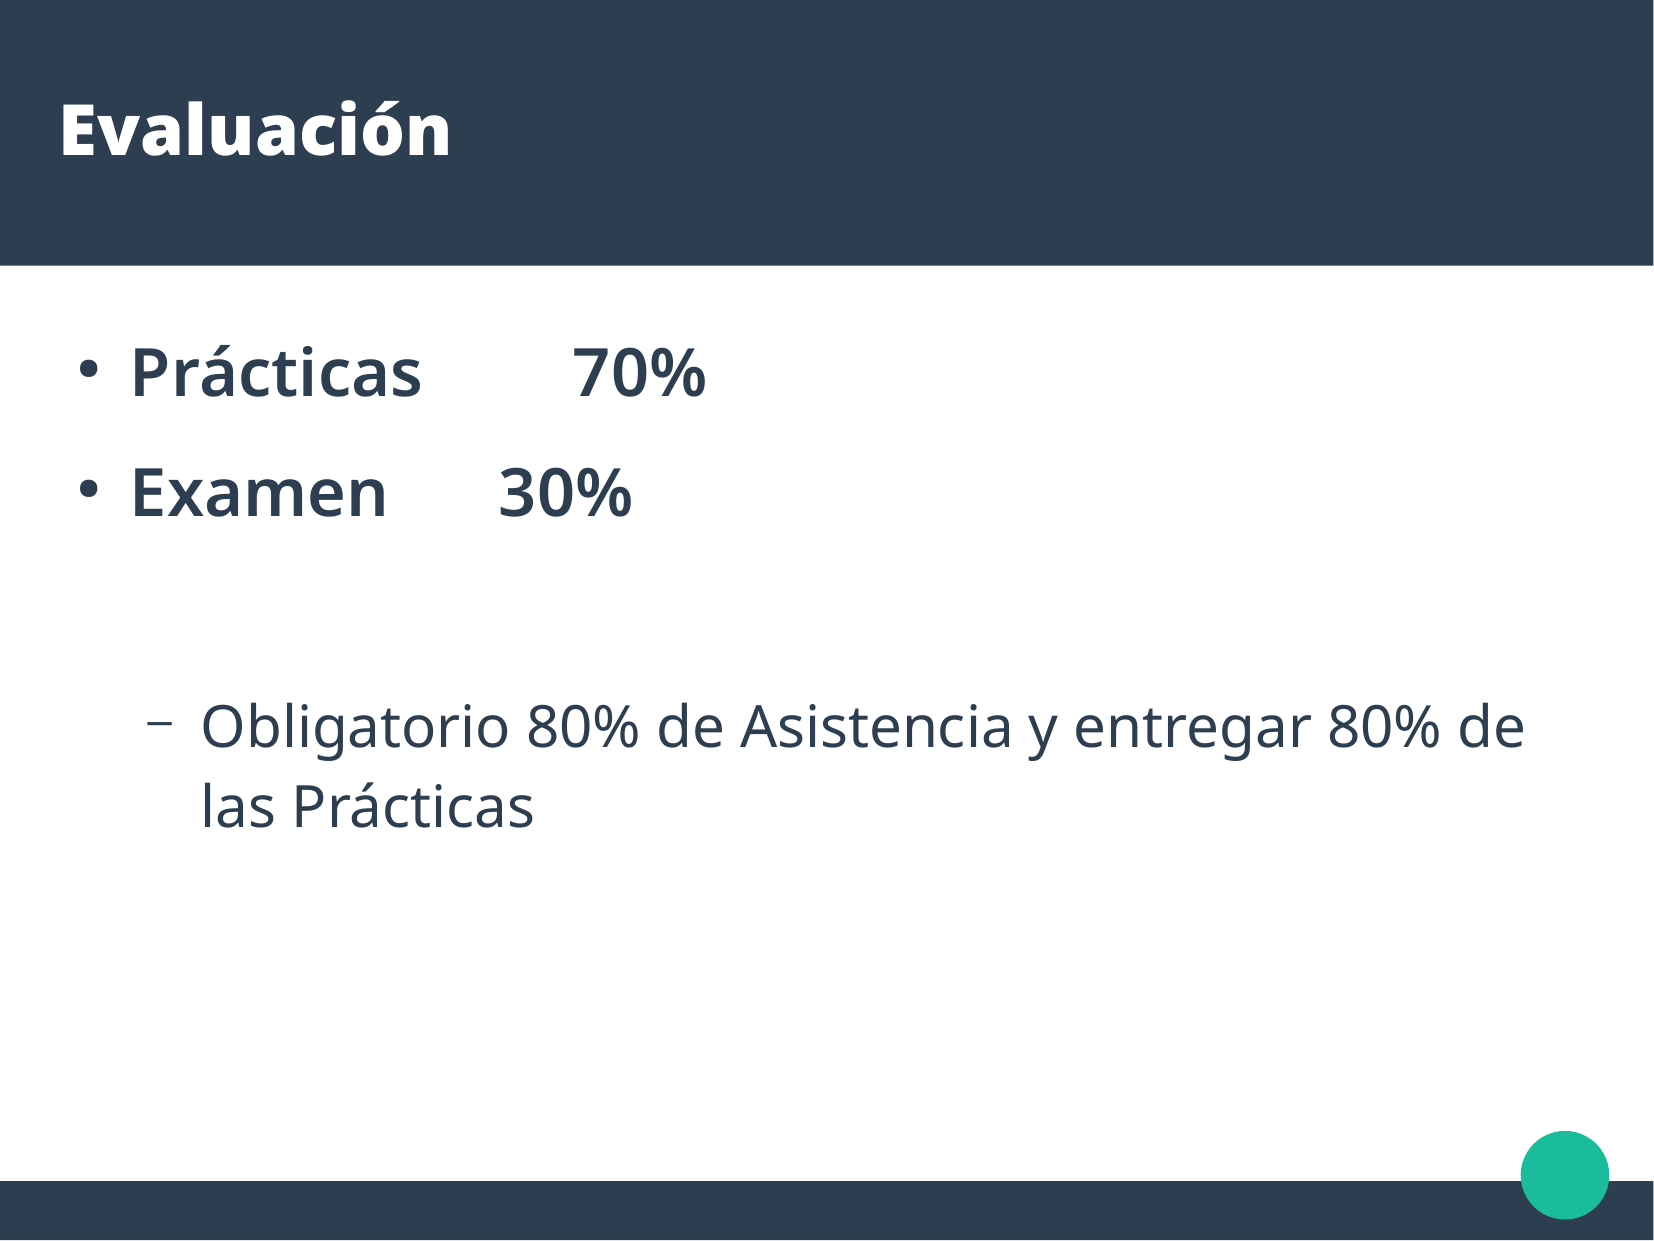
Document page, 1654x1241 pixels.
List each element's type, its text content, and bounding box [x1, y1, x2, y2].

list Prácticas 70% Examen 30% Obligatorio 80% de Asistencia y entregar 80% de las Prácticas [59, 324, 1595, 1152]
title Evaluación [59, 49, 1595, 207]
